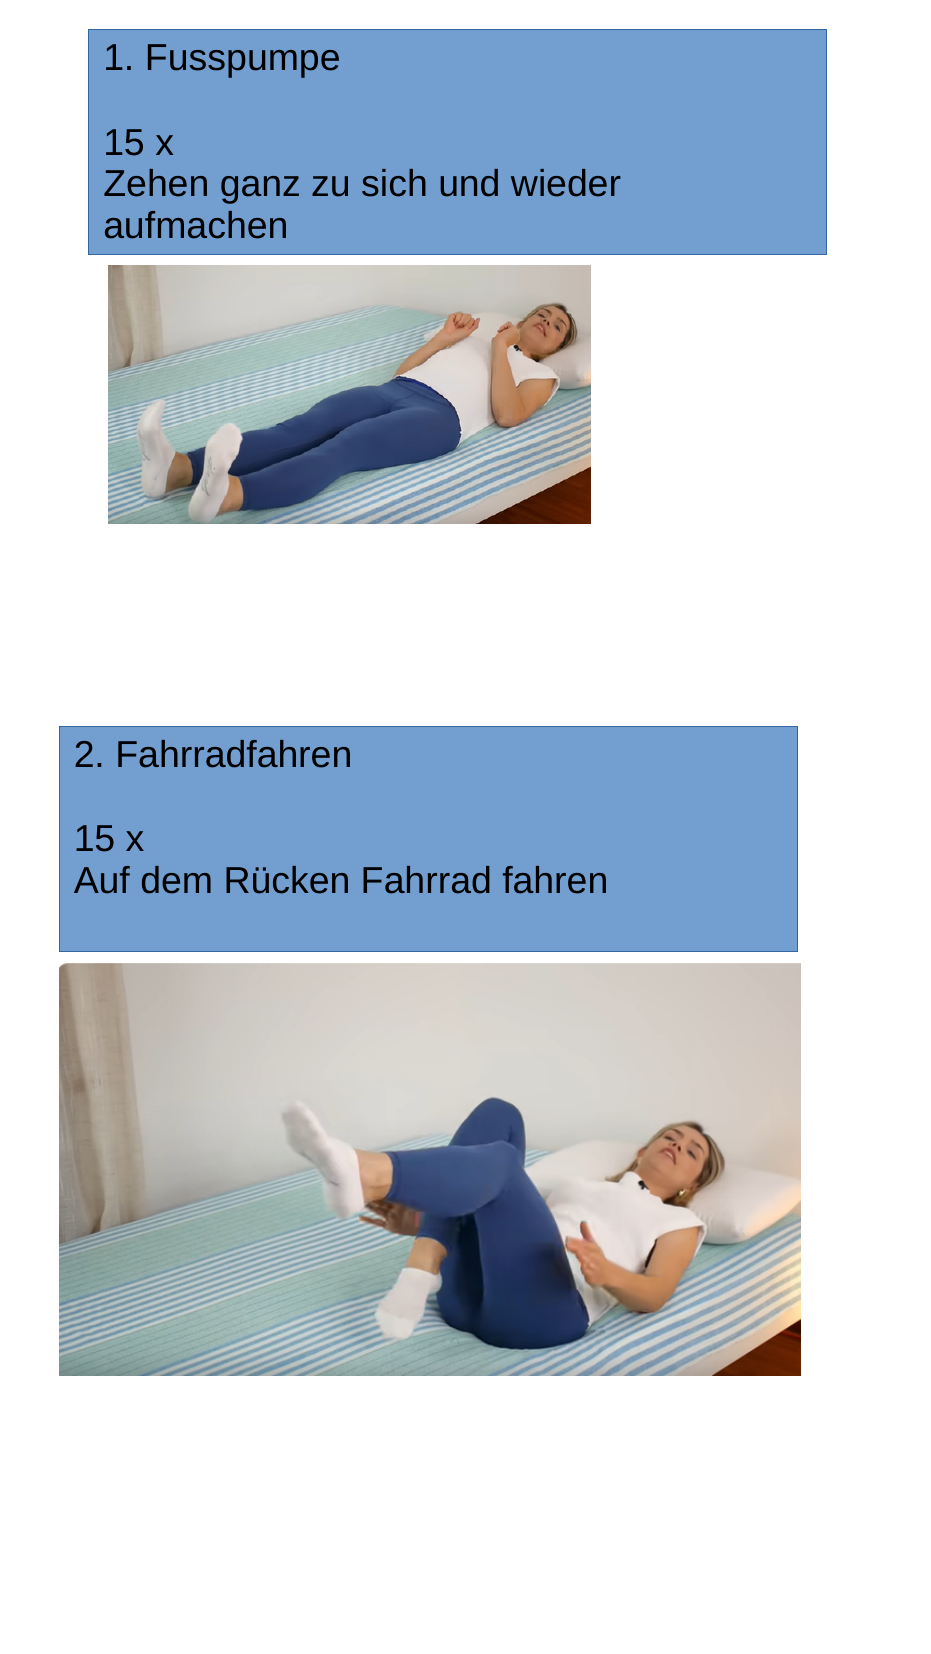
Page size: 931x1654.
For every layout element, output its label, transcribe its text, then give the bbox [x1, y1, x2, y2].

picture [108, 265, 591, 524]
picture [59, 961, 801, 1376]
text_box 1. Fusspumpe 15 x Zehen ganz zu sich und wieder aufmachen [88, 29, 827, 255]
text_box 2. Fahrradfahren 15 x Auf dem Rücken Fahrrad fahren [59, 726, 798, 952]
